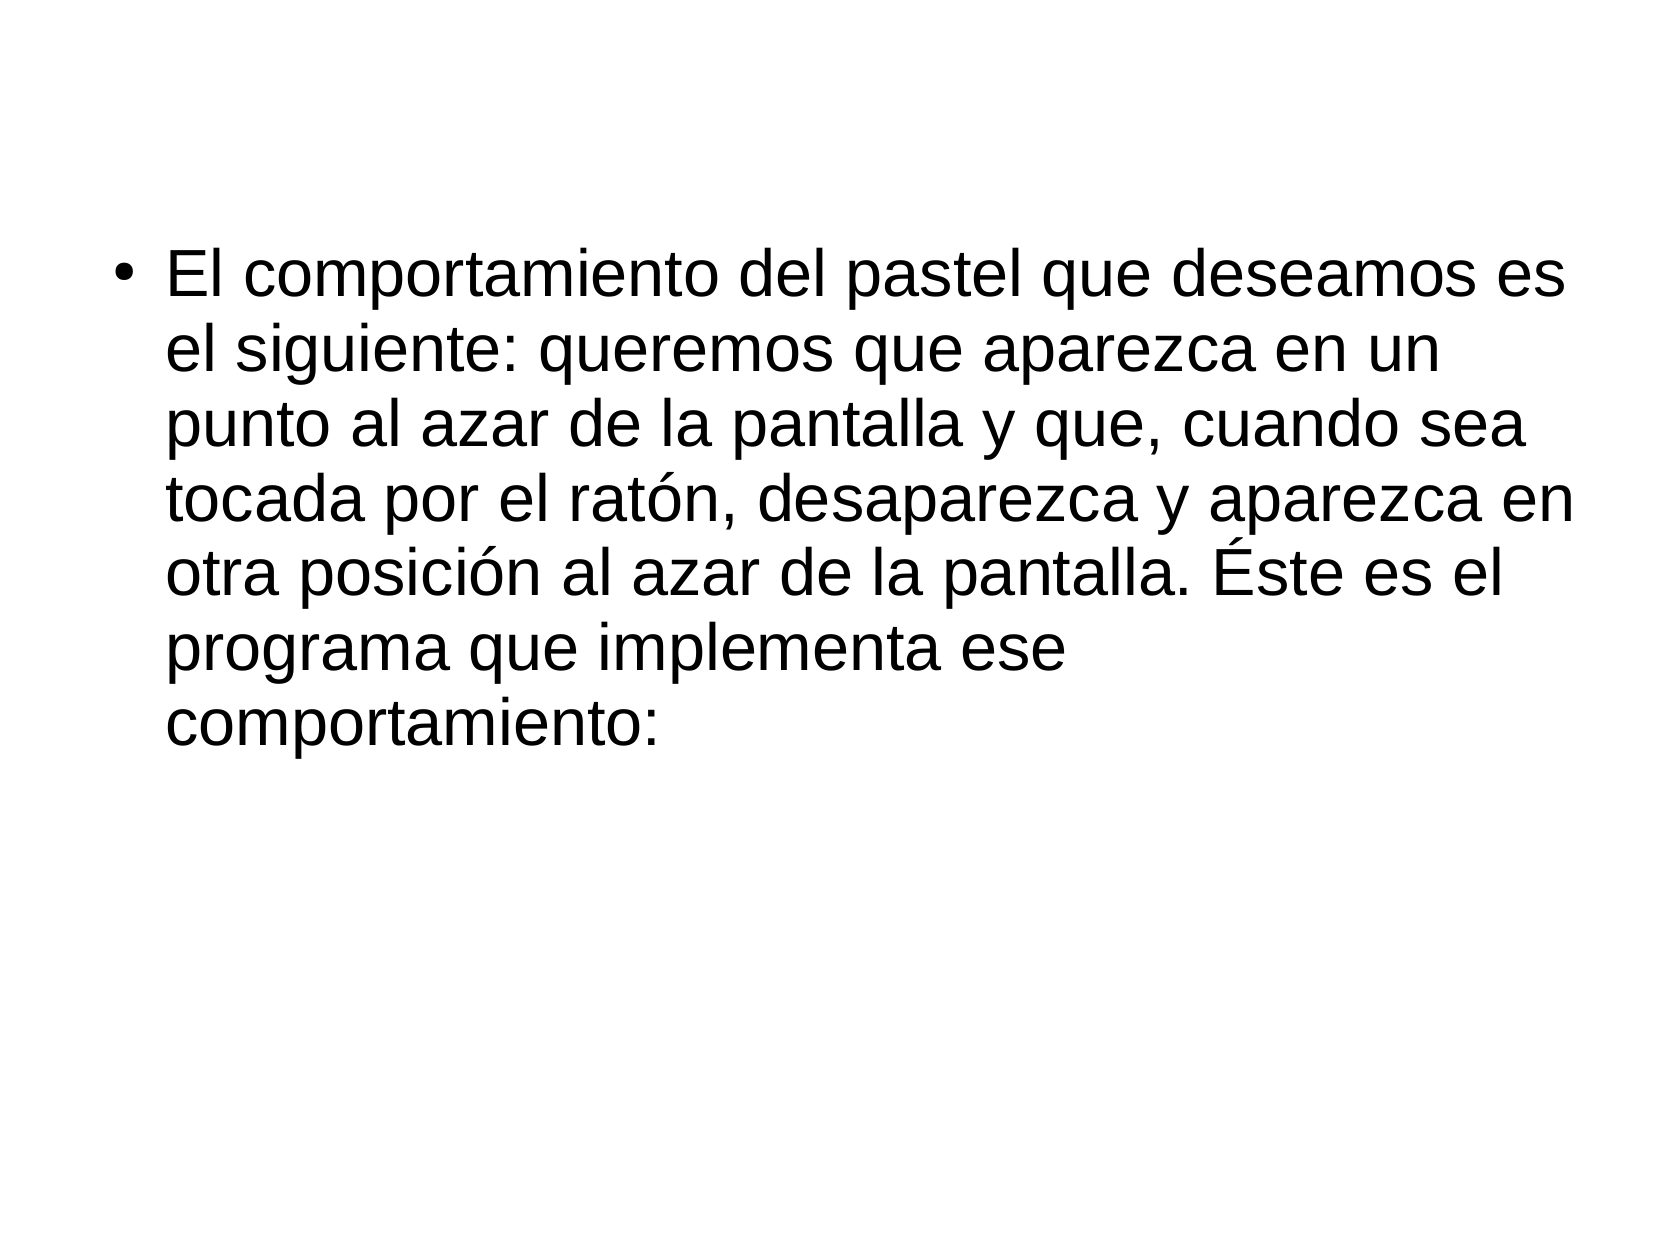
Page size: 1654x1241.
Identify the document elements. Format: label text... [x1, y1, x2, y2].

list El comportamiento del pastel que deseamos es el siguiente: queremos que aparezca en un punto al azar de la pantalla y que, cuando sea tocada por el ratón, desaparezca y aparezca en otra posición al azar de la pantalla. Éste es el programa que implementa ese comportamiento: [94, 236, 1583, 956]
